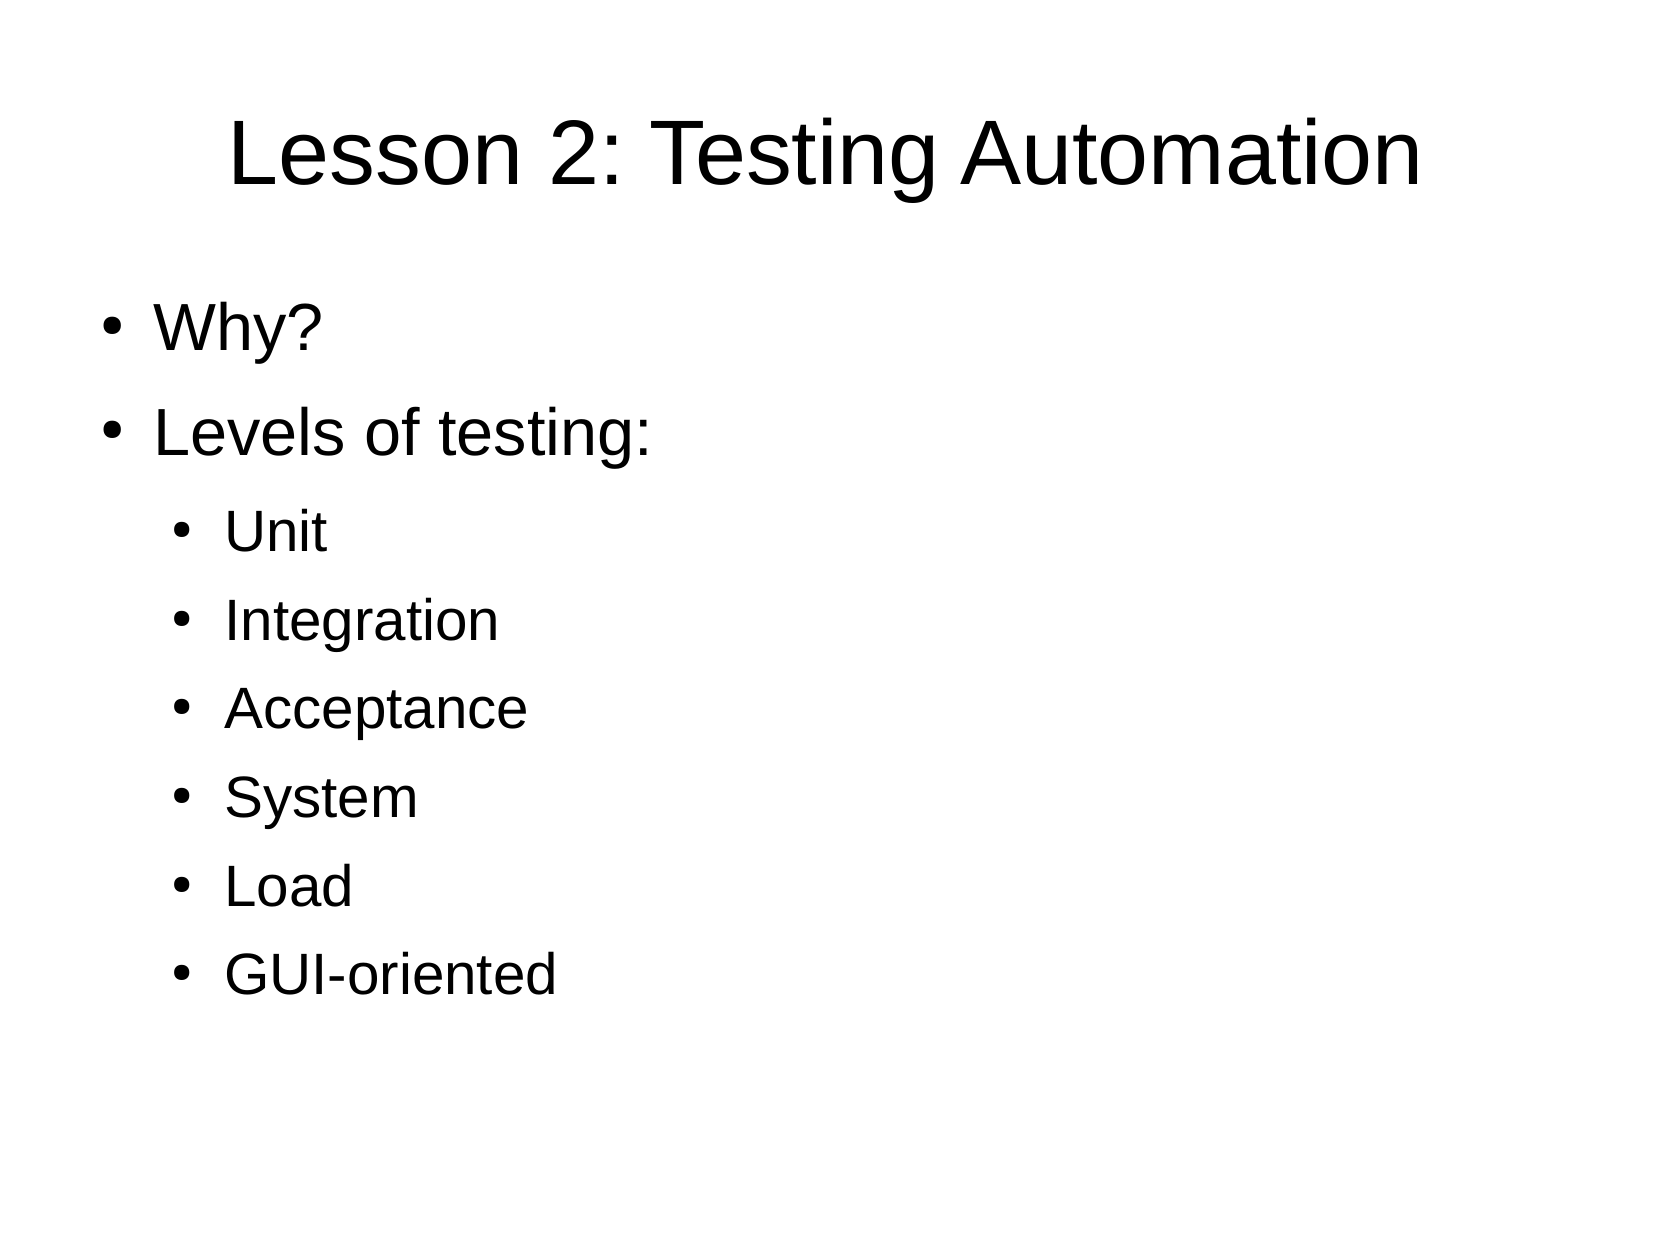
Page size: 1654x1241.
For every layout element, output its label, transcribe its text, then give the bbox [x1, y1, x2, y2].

title Lesson 2: Testing Automation [82, 49, 1571, 257]
list Why? Levels of testing: Unit Integration Acceptance System Load GUI-oriented [82, 290, 1571, 1210]
